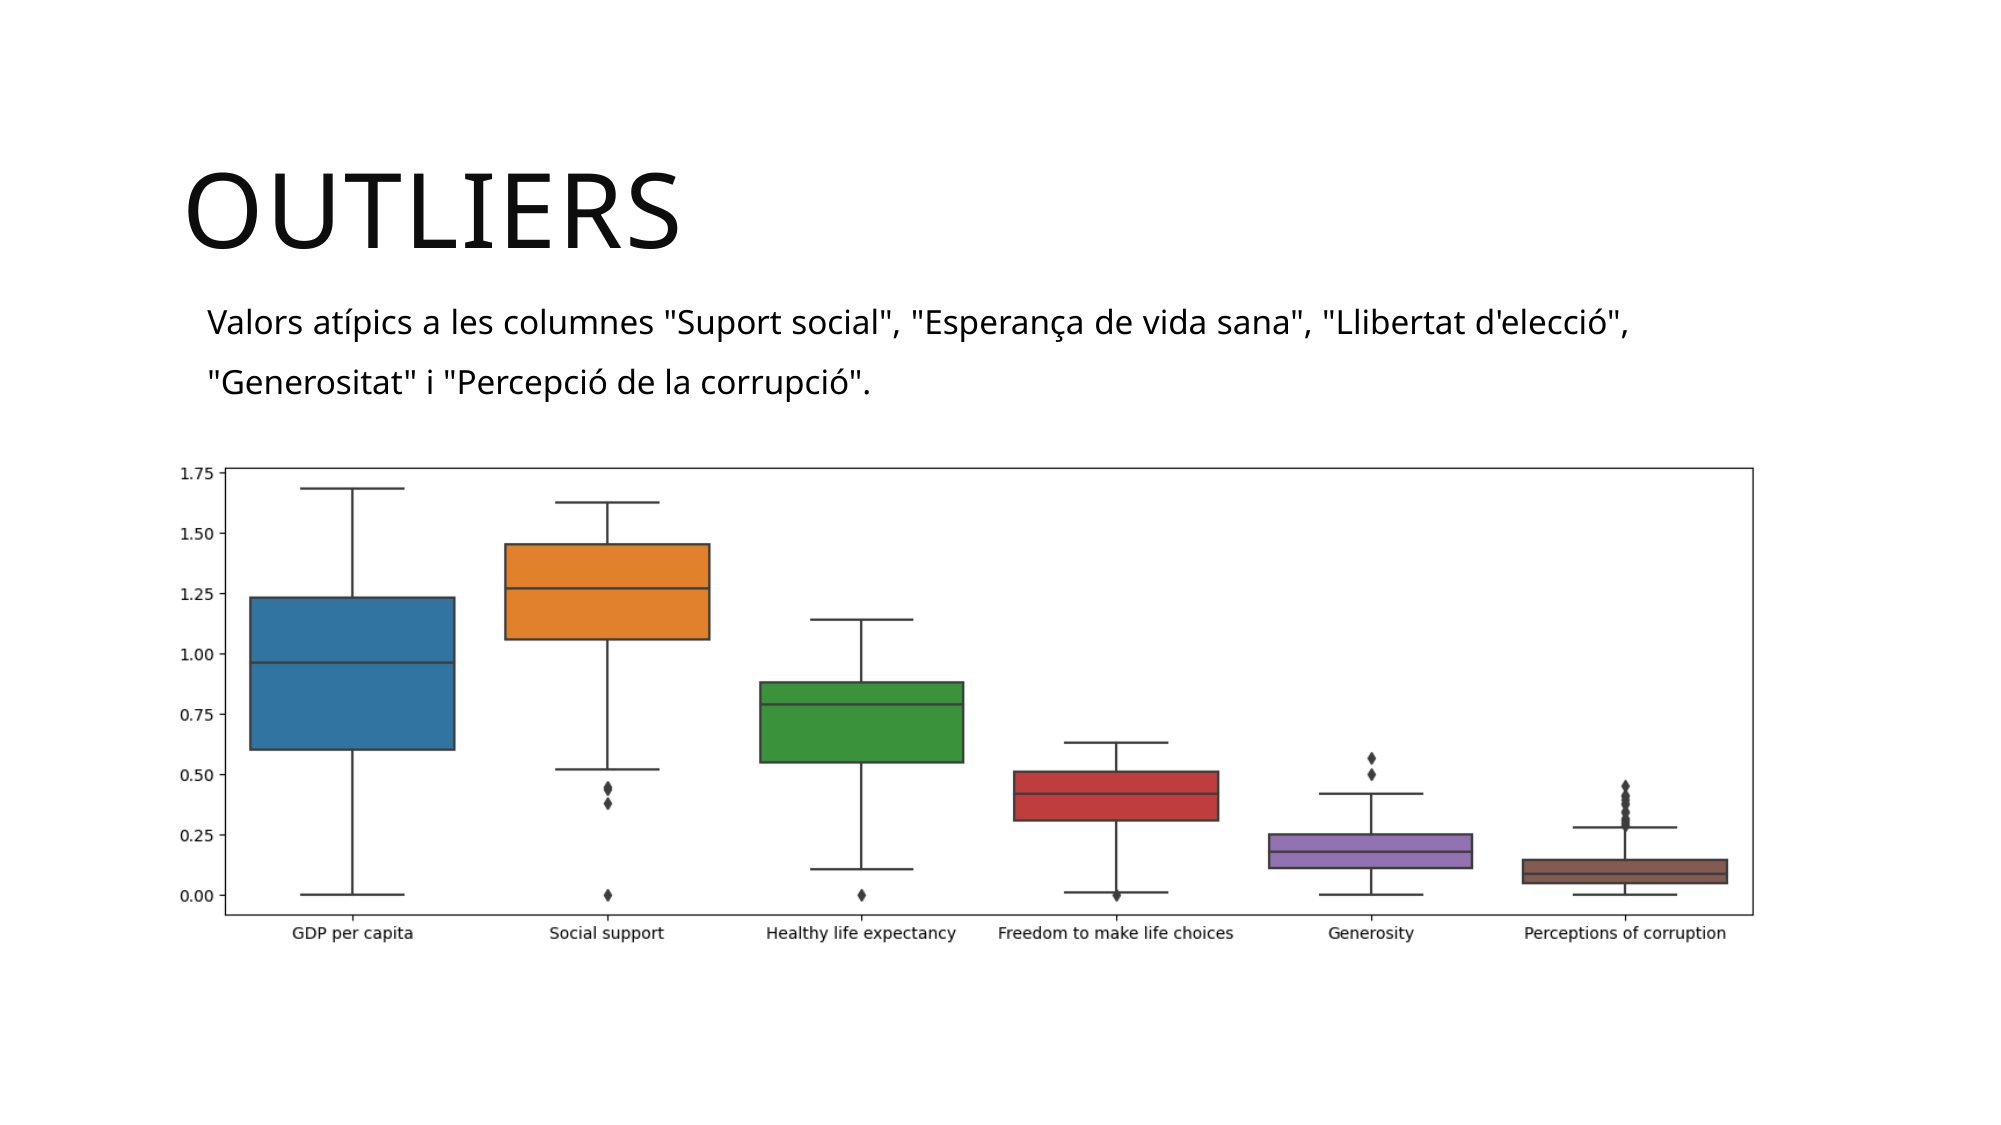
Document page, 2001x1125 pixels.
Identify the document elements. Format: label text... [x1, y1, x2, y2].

text_box Valors atípics a les columnes "Suport social", "Esperança de vida sana", "Llibertat d'elecció", "Generositat" i "Percepció de la corrupció". [192, 273, 1763, 404]
title Outliers [168, 96, 1763, 343]
picture [167, 455, 1763, 954]
